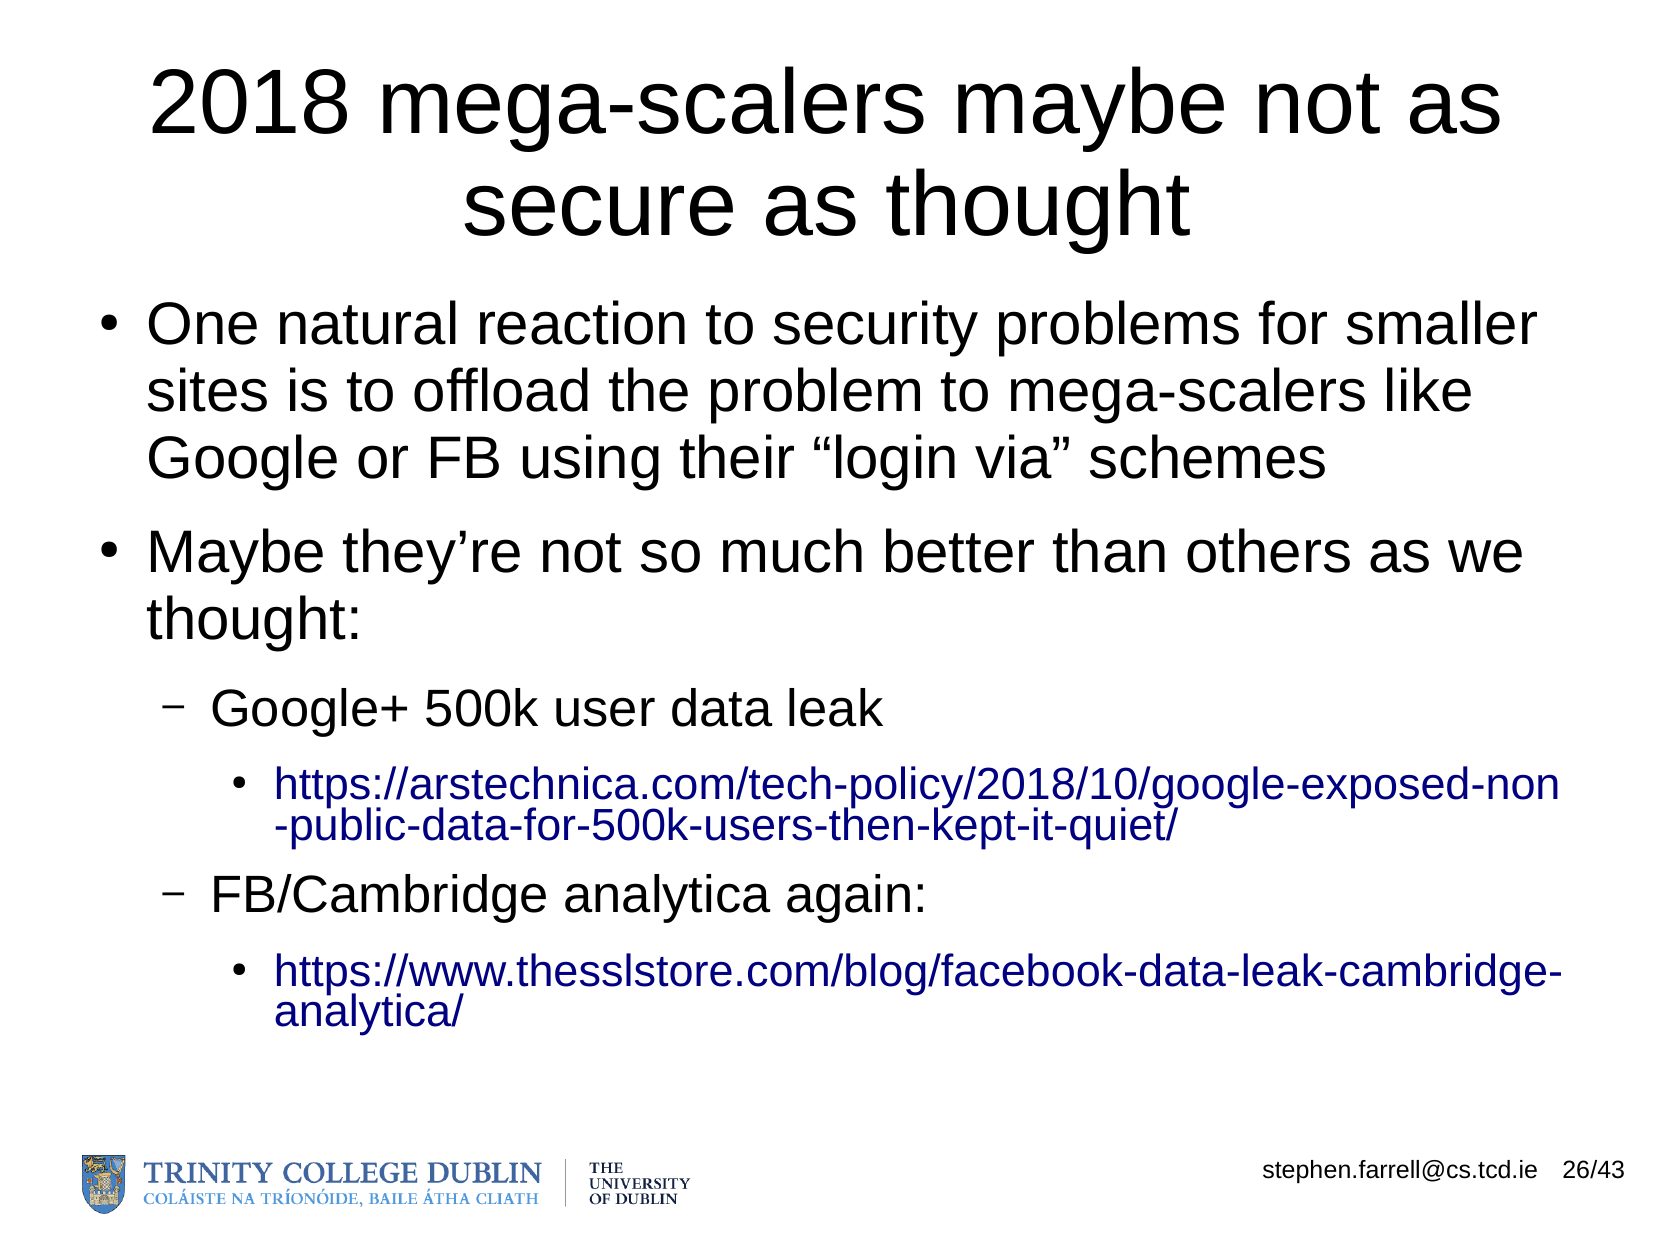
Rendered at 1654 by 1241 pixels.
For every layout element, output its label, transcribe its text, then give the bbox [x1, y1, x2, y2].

picture [82, 1155, 694, 1214]
list One natural reaction to security problems for smaller sites is to offload the problem to mega-scalers like Google or FB using their “login via” schemes Maybe they’re not so much better than others as we thought: Google+ 500k user data leak https://arstechnica.com/tech-policy/2018/10/google-exposed-non-public-data-for-500k-users-then-kept-it-quiet/ FB/Cambridge analytica again: https://www.thesslstore.com/blog/facebook-data-leak-cambridge-analytica/ [82, 290, 1571, 1010]
title 2018 mega-scalers maybe not as secure as thought [82, 49, 1571, 257]
